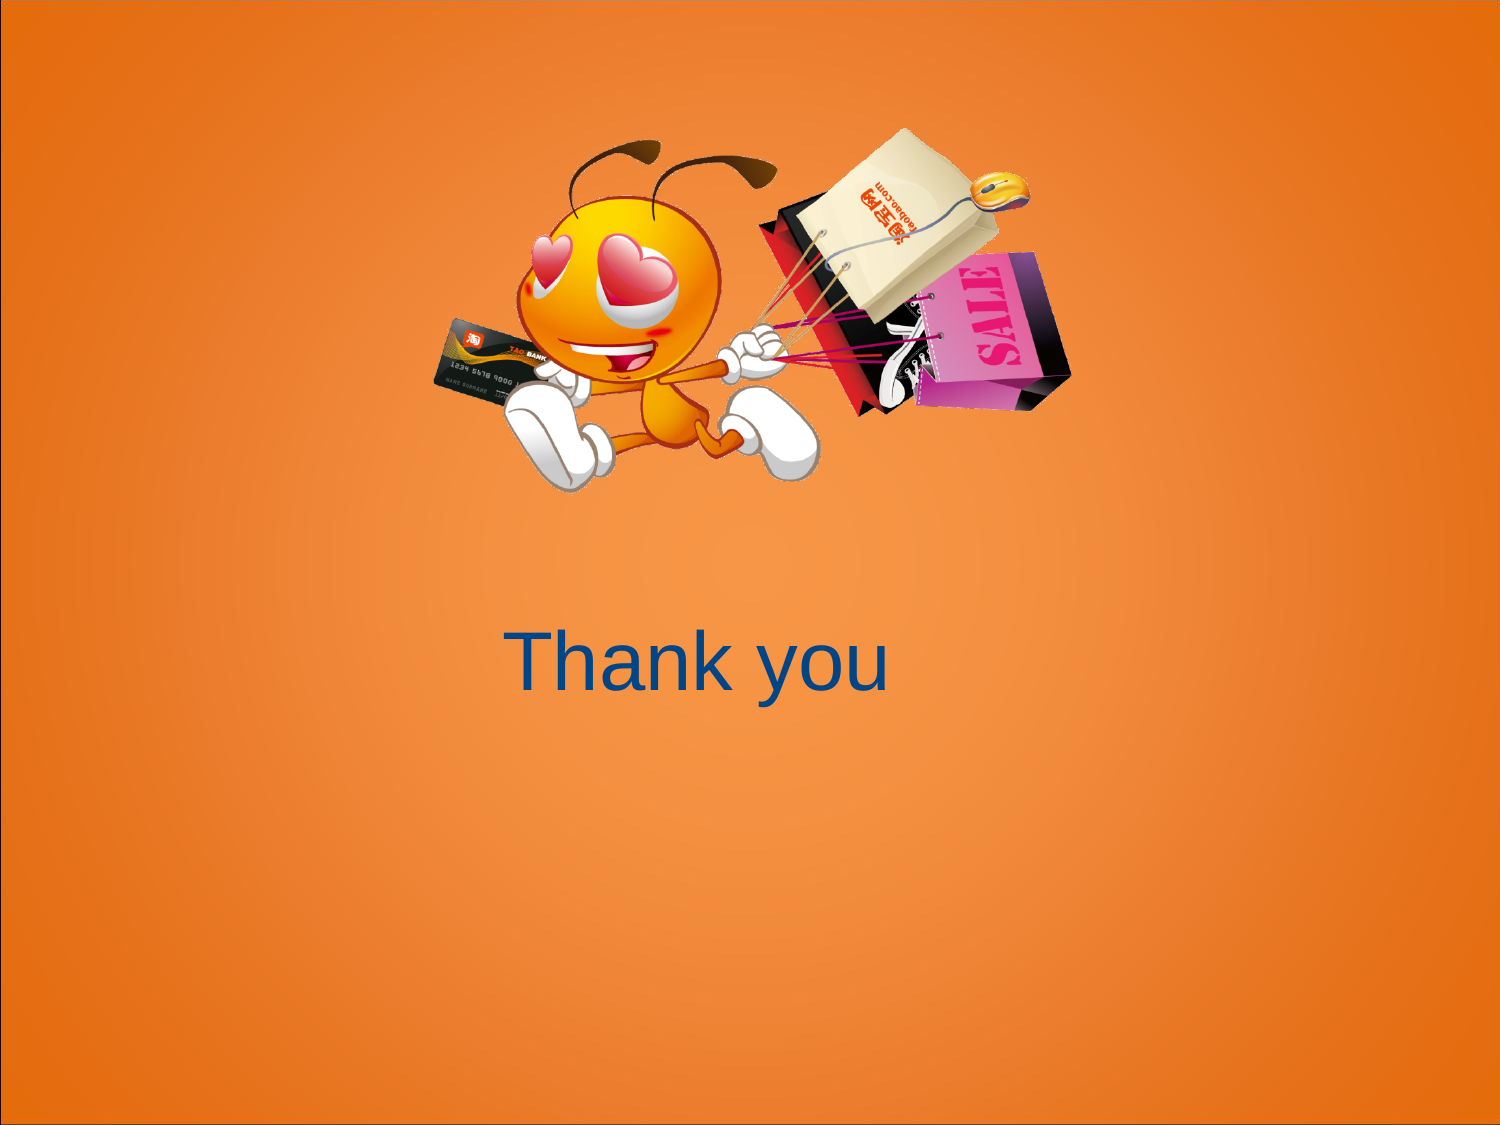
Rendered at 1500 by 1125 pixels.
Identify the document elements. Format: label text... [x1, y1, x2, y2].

picture [0, 0, 1500, 1125]
text_box Thank you [487, 600, 906, 715]
